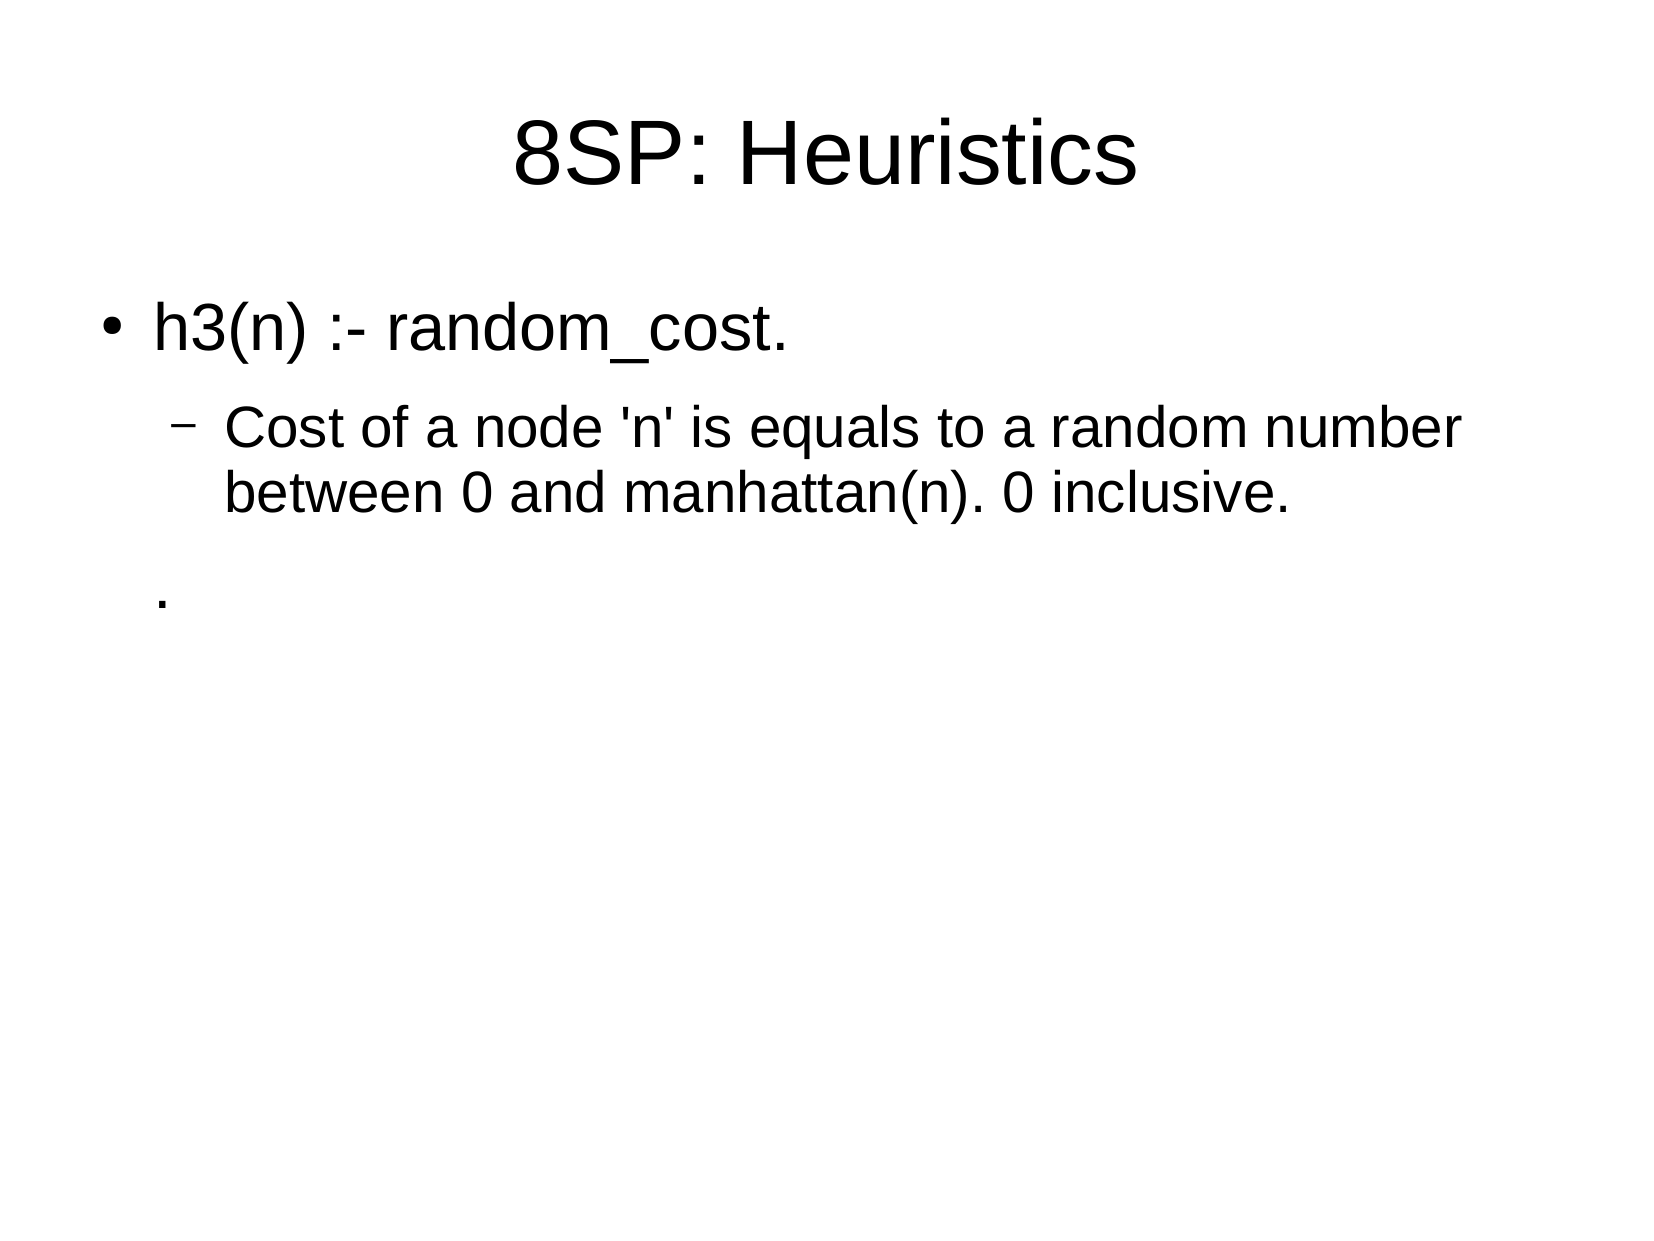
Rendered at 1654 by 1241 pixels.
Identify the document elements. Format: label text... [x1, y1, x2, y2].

title 8SP: Heuristics [82, 49, 1571, 257]
list h3(n) :- random_cost. Cost of a node 'n' is equals to a random number between 0 and manhattan(n). 0 inclusive. . [82, 290, 1538, 1010]
